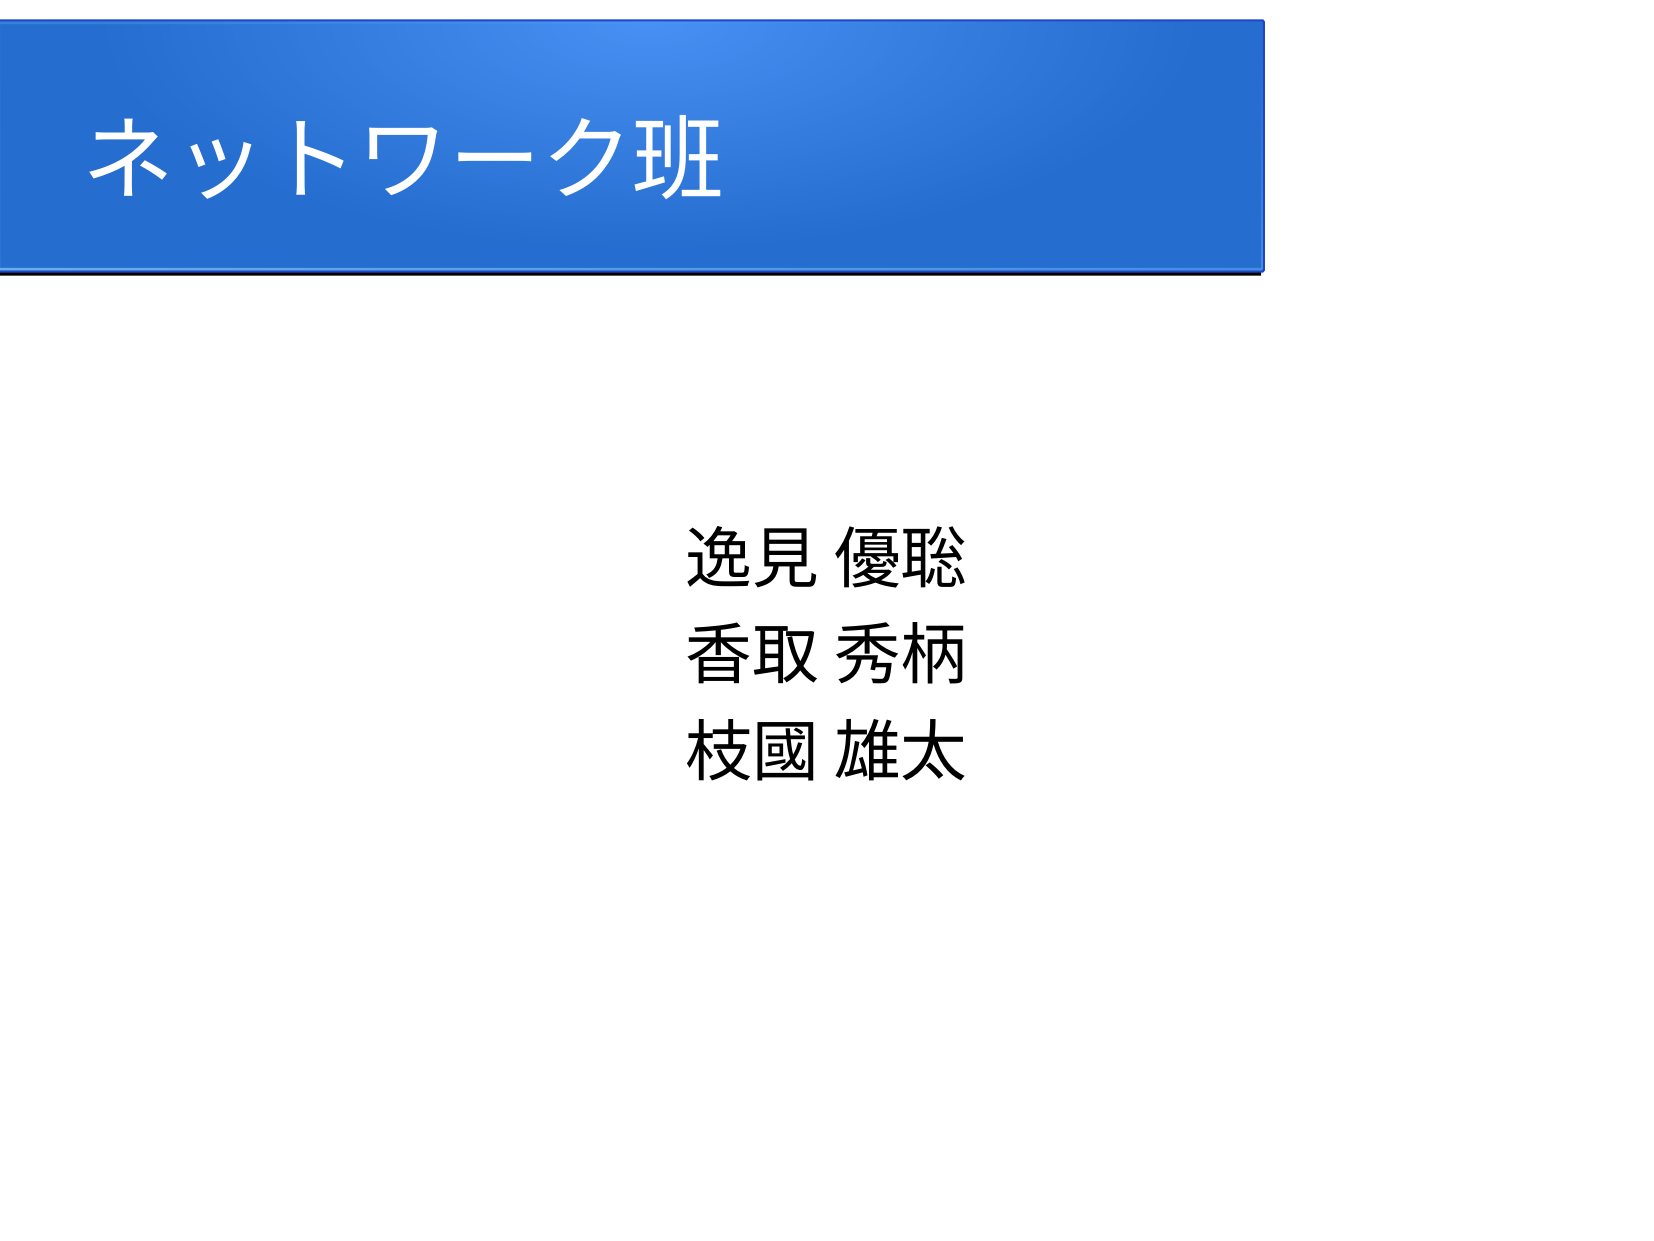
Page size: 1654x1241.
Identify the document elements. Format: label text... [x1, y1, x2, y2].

title ネットワーク班 [82, 49, 1571, 257]
subtitle 逸見 優聡 香取 秀柄 枝國 雄太 [82, 290, 1571, 1010]
